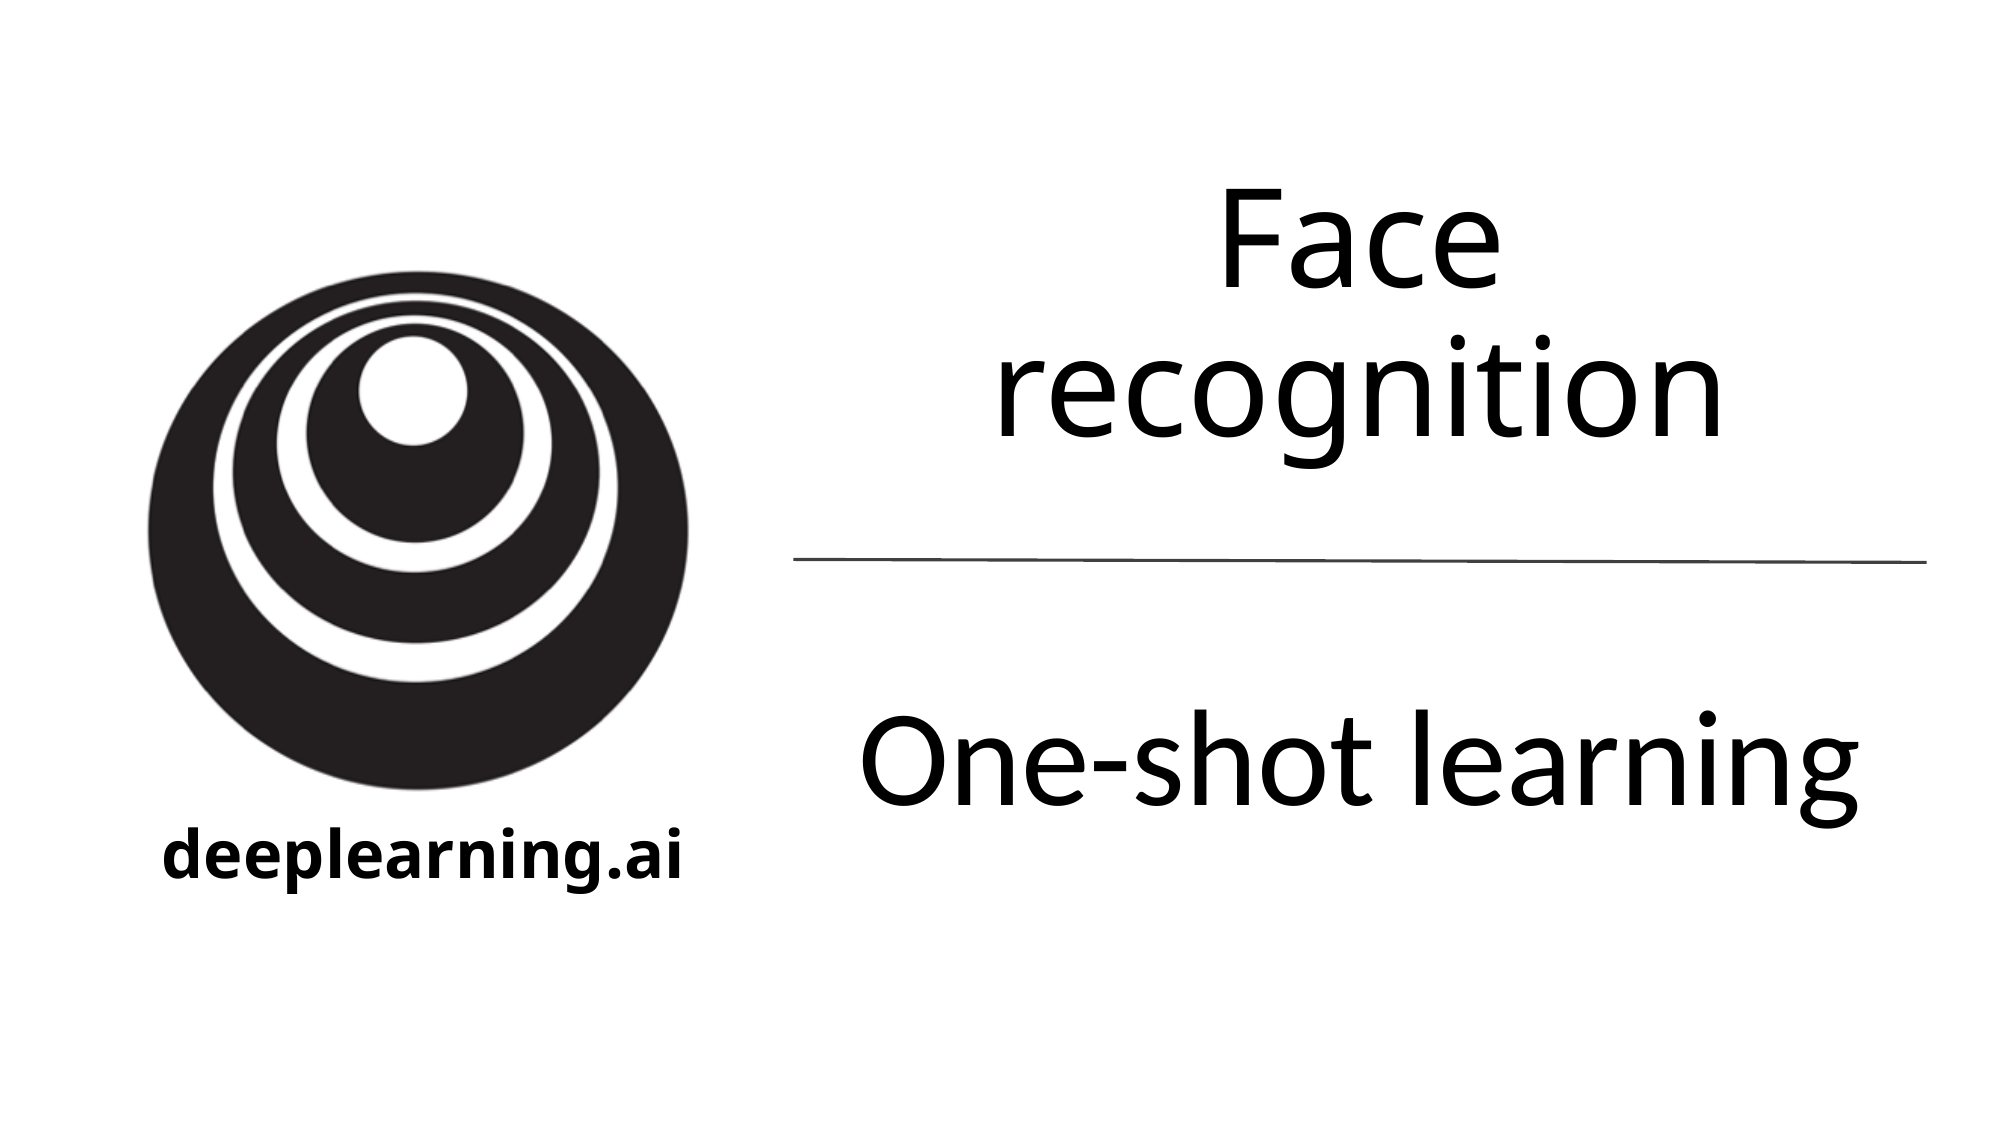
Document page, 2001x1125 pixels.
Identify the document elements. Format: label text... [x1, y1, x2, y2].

title Face recognition [848, 161, 1872, 462]
text_box One-shot learning [799, 660, 1921, 843]
picture [108, 234, 739, 768]
text_box [179, 194, 669, 702]
text_box deeplearning.ai [56, 768, 790, 901]
